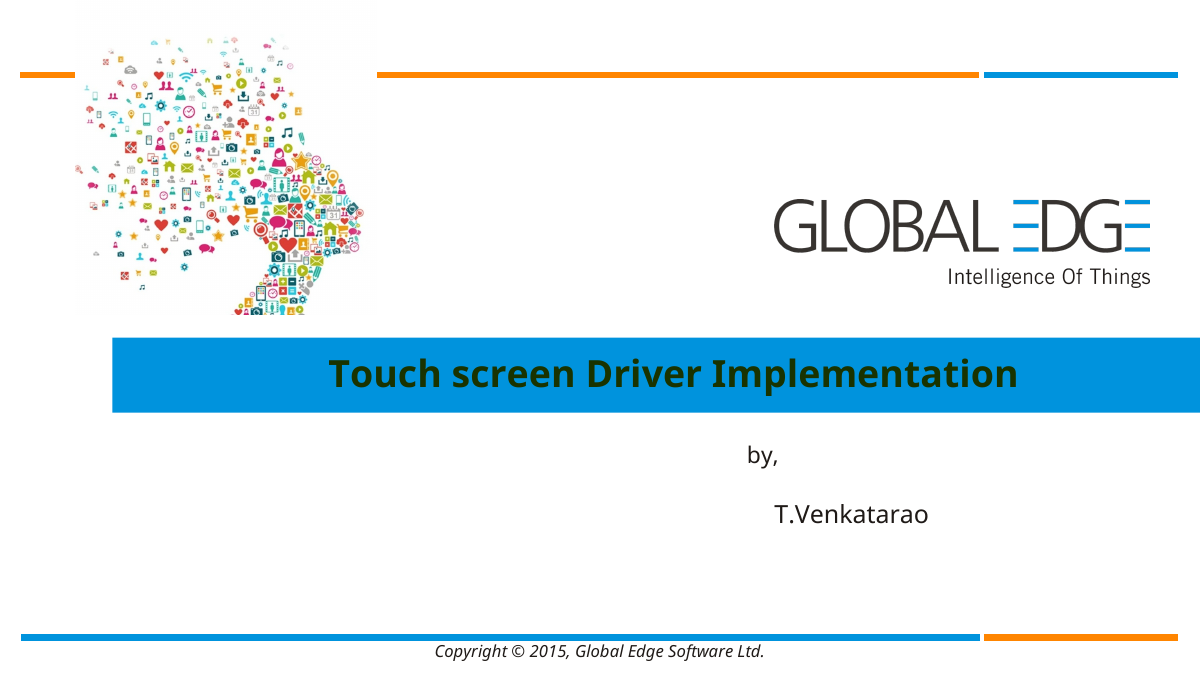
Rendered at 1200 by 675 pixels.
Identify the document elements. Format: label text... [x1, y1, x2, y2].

picture [75, 0, 377, 315]
text_box Touch screen Driver Implementation [112, 337, 1200, 413]
picture [774, 199, 1150, 288]
text_box by, T.Venkatarao [543, 424, 1153, 544]
